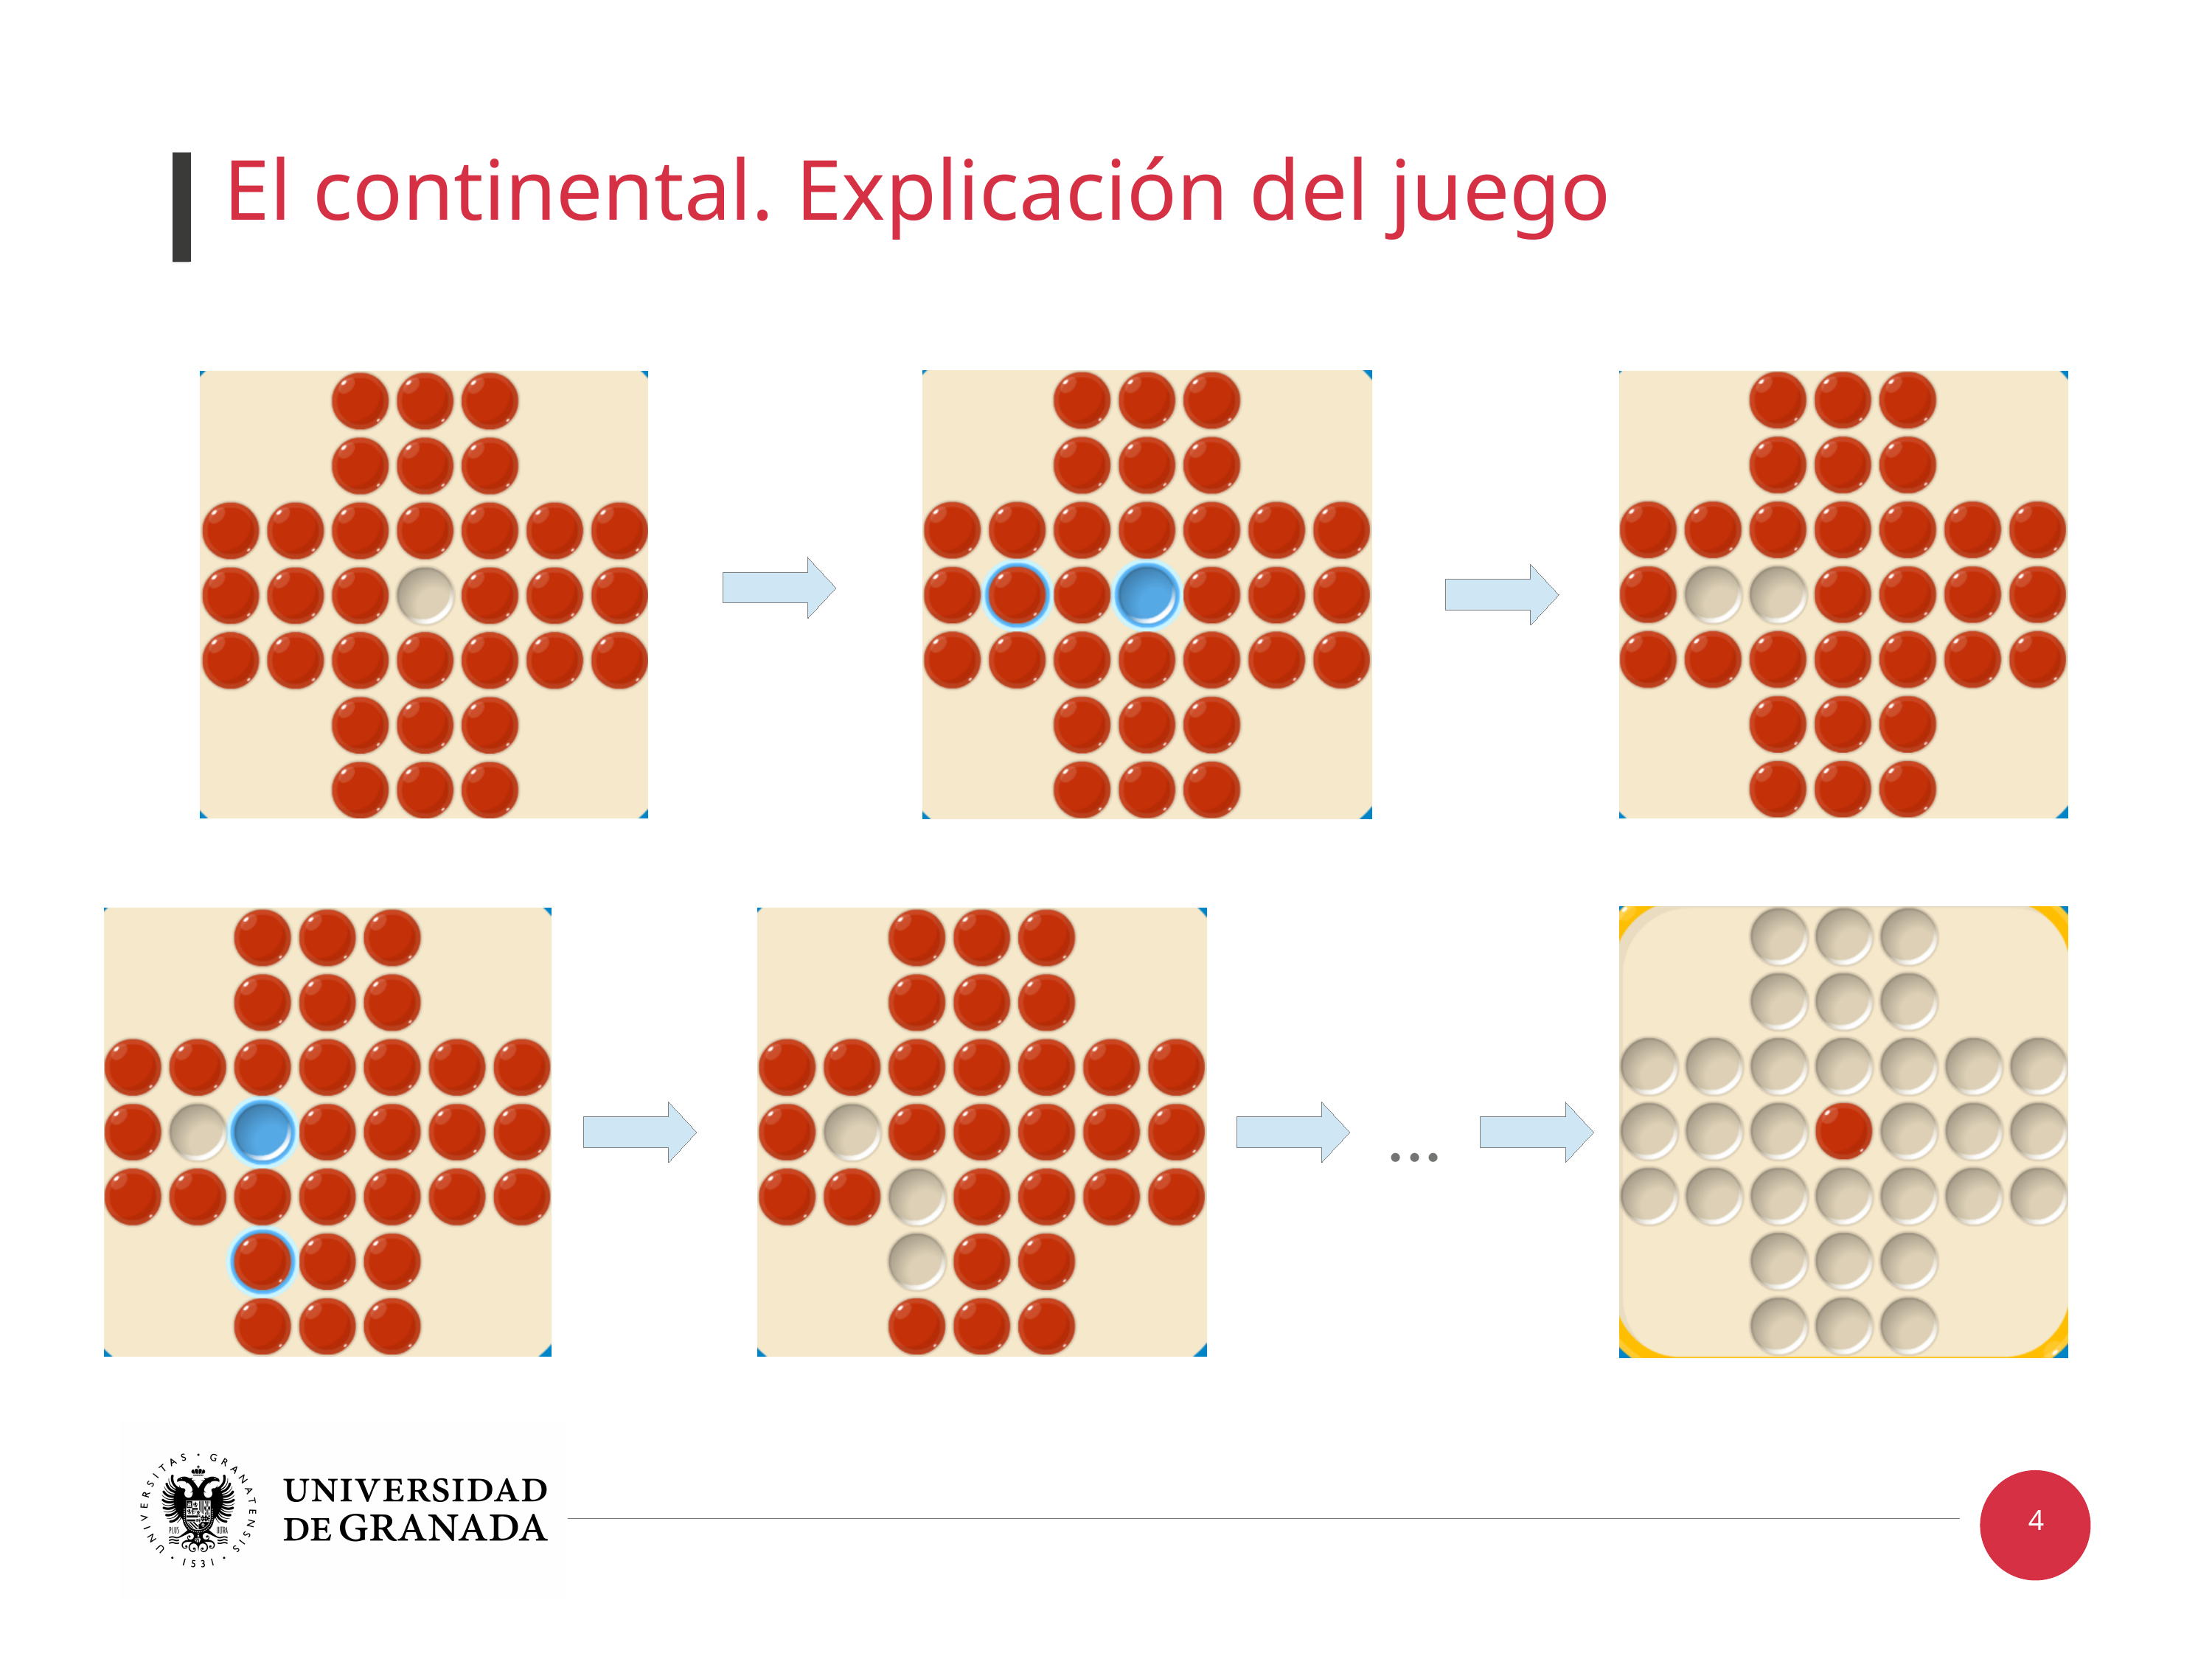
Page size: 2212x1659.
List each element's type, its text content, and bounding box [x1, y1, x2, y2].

text_box [173, 152, 191, 262]
text_box El continental. Explicación del juego [212, 131, 2063, 243]
text_box ... [1376, 1082, 1481, 1182]
text_box [723, 557, 836, 619]
picture [1619, 906, 2068, 1358]
text_box [1481, 1102, 1594, 1163]
picture [200, 371, 648, 818]
text_box [1237, 1102, 1350, 1163]
picture [757, 908, 1207, 1357]
text_box [583, 1102, 697, 1163]
picture [1619, 371, 2068, 818]
text_box [1445, 564, 1559, 625]
picture [120, 1421, 568, 1600]
picture [104, 908, 552, 1357]
picture [922, 370, 1372, 819]
